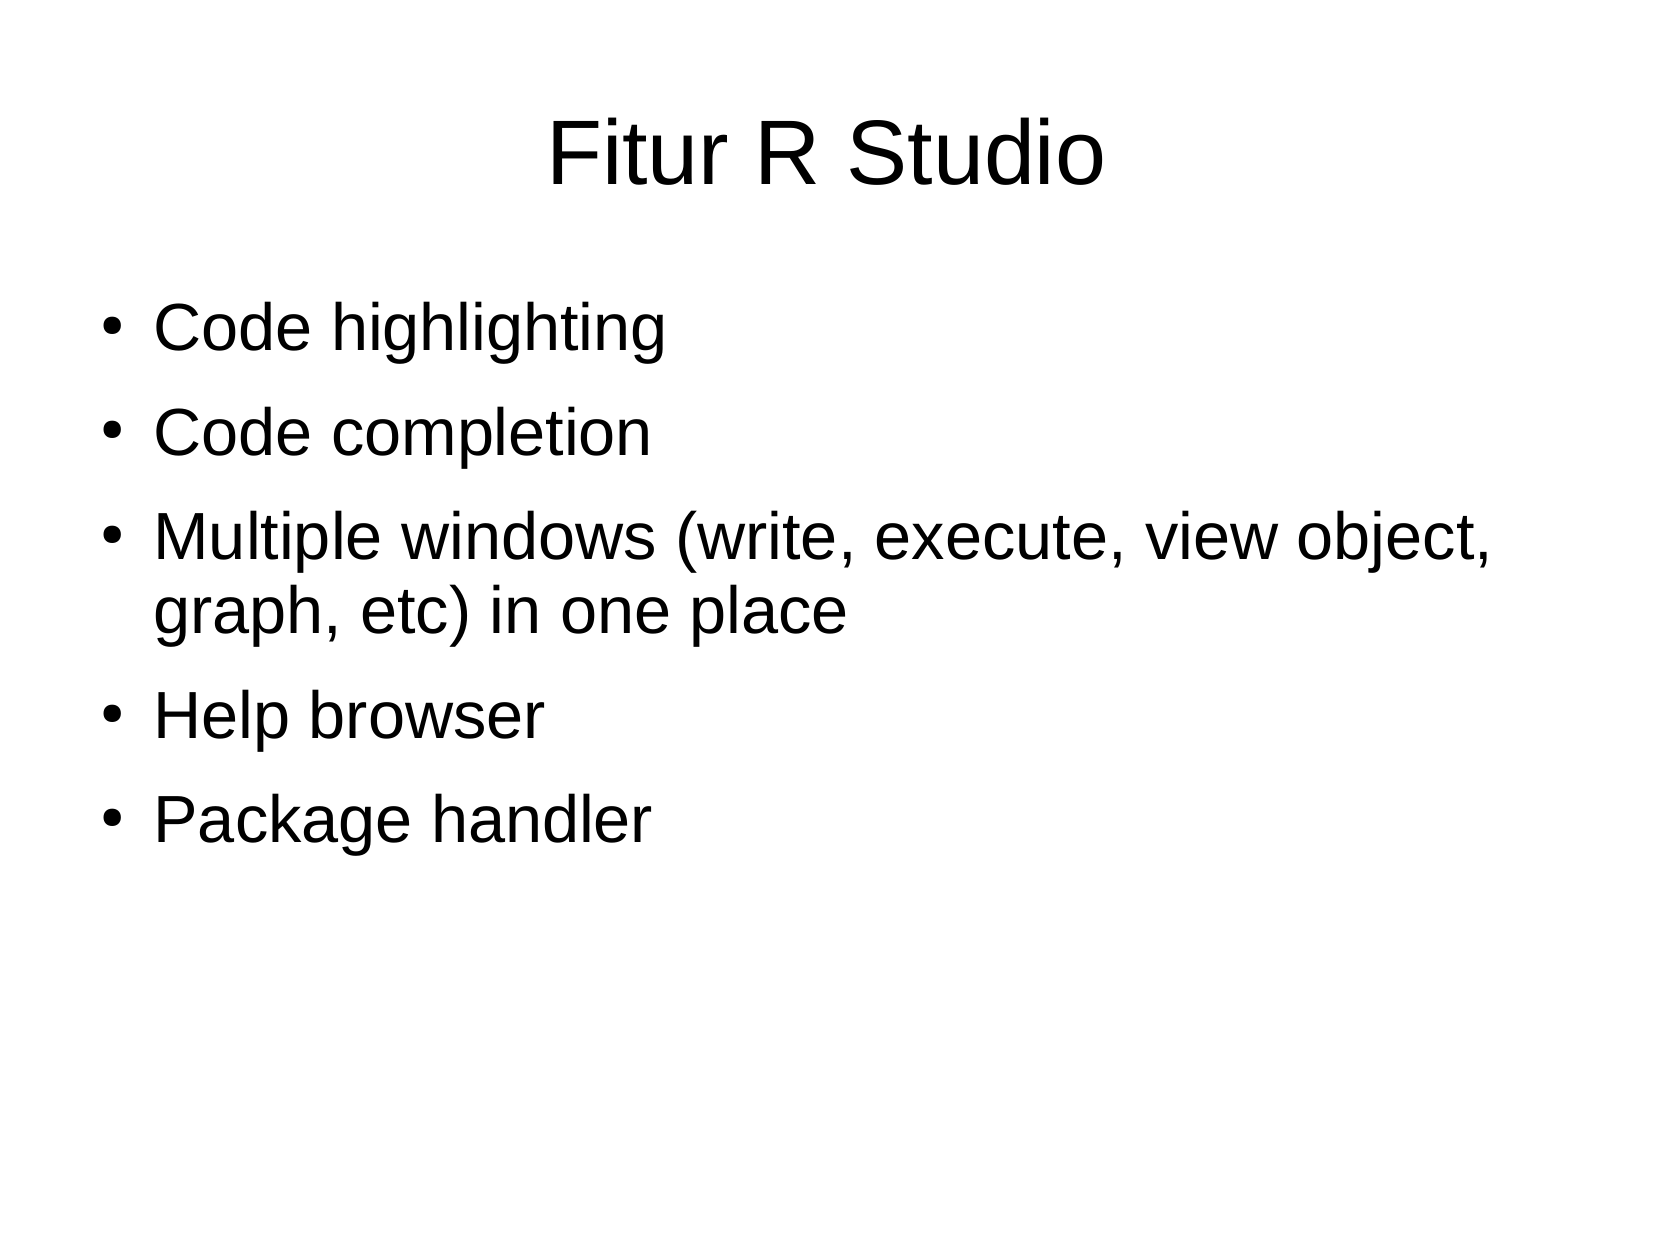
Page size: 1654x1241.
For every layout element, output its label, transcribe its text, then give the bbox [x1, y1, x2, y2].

list Code highlighting Code completion Multiple windows (write, execute, view object, graph, etc) in one place Help browser Package handler [82, 290, 1571, 1010]
title Fitur R Studio [82, 49, 1571, 257]
